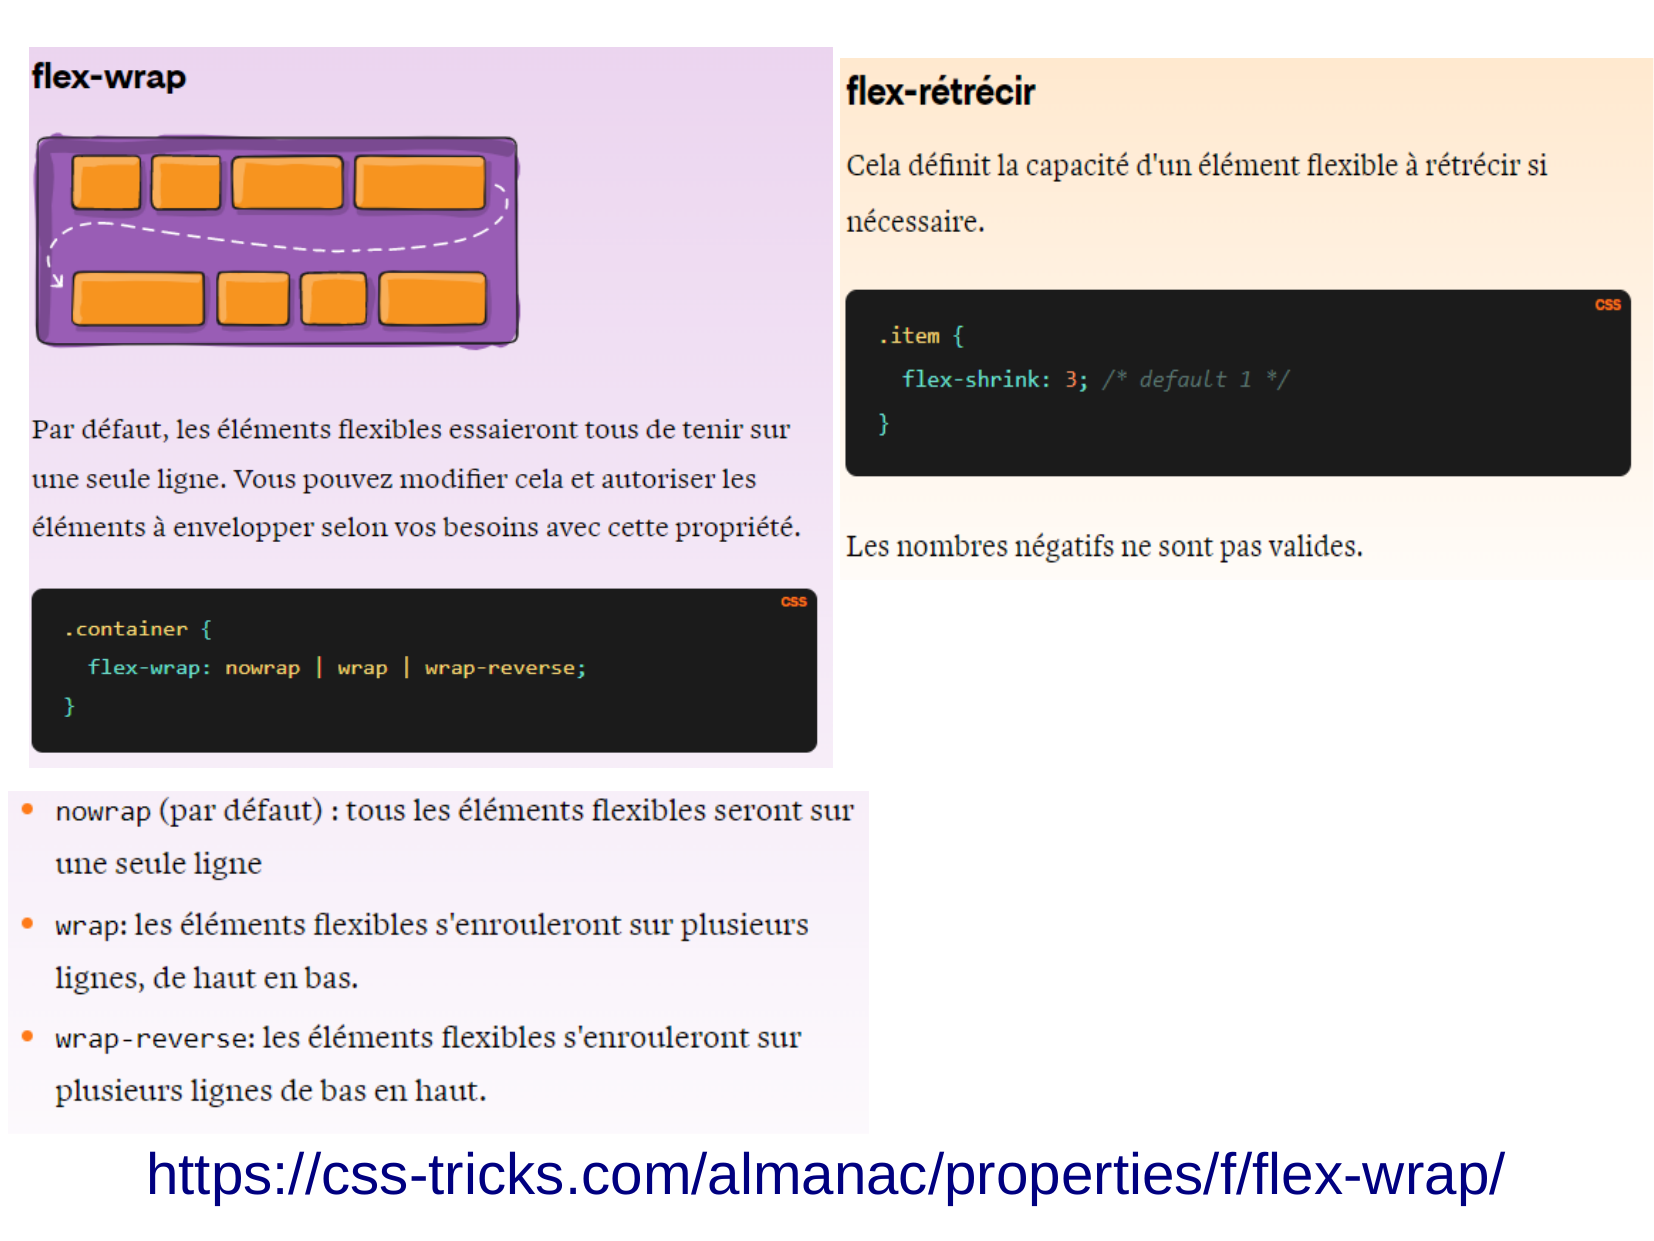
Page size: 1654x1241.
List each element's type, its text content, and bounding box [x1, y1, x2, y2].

picture [8, 791, 869, 1134]
picture [840, 58, 1654, 580]
title https://css-tricks.com/almanac/properties/f/flex-wrap/ [82, 1122, 1571, 1227]
picture [29, 47, 833, 768]
